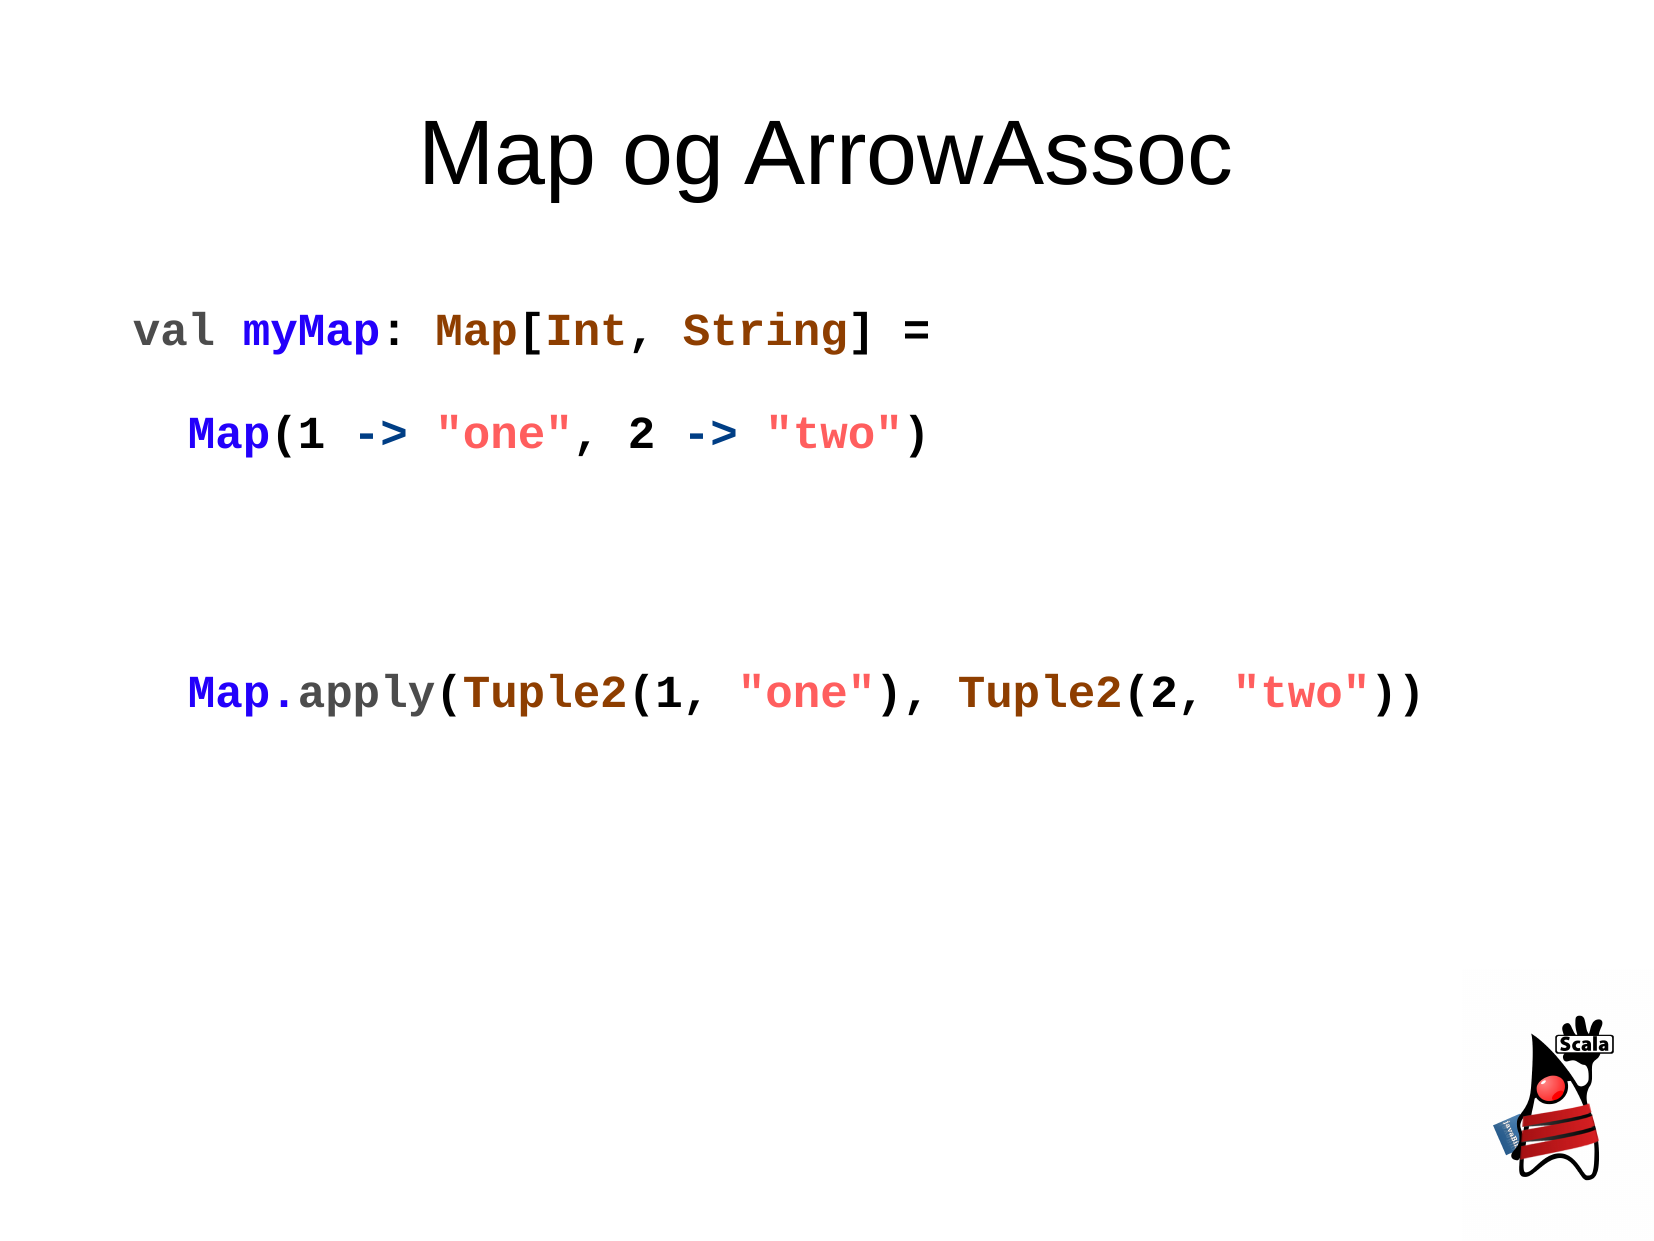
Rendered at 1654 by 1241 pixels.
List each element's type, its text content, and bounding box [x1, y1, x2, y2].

text_box val myMap: Map[Int, String] = Map(1 -> "one", 2 -> "two") Map.apply(Tuple2(1, "one"), Tuple2(2, "two")) [118, 300, 1654, 732]
title Map og ArrowAssoc [82, 56, 1571, 250]
picture [1462, 969, 1654, 1241]
